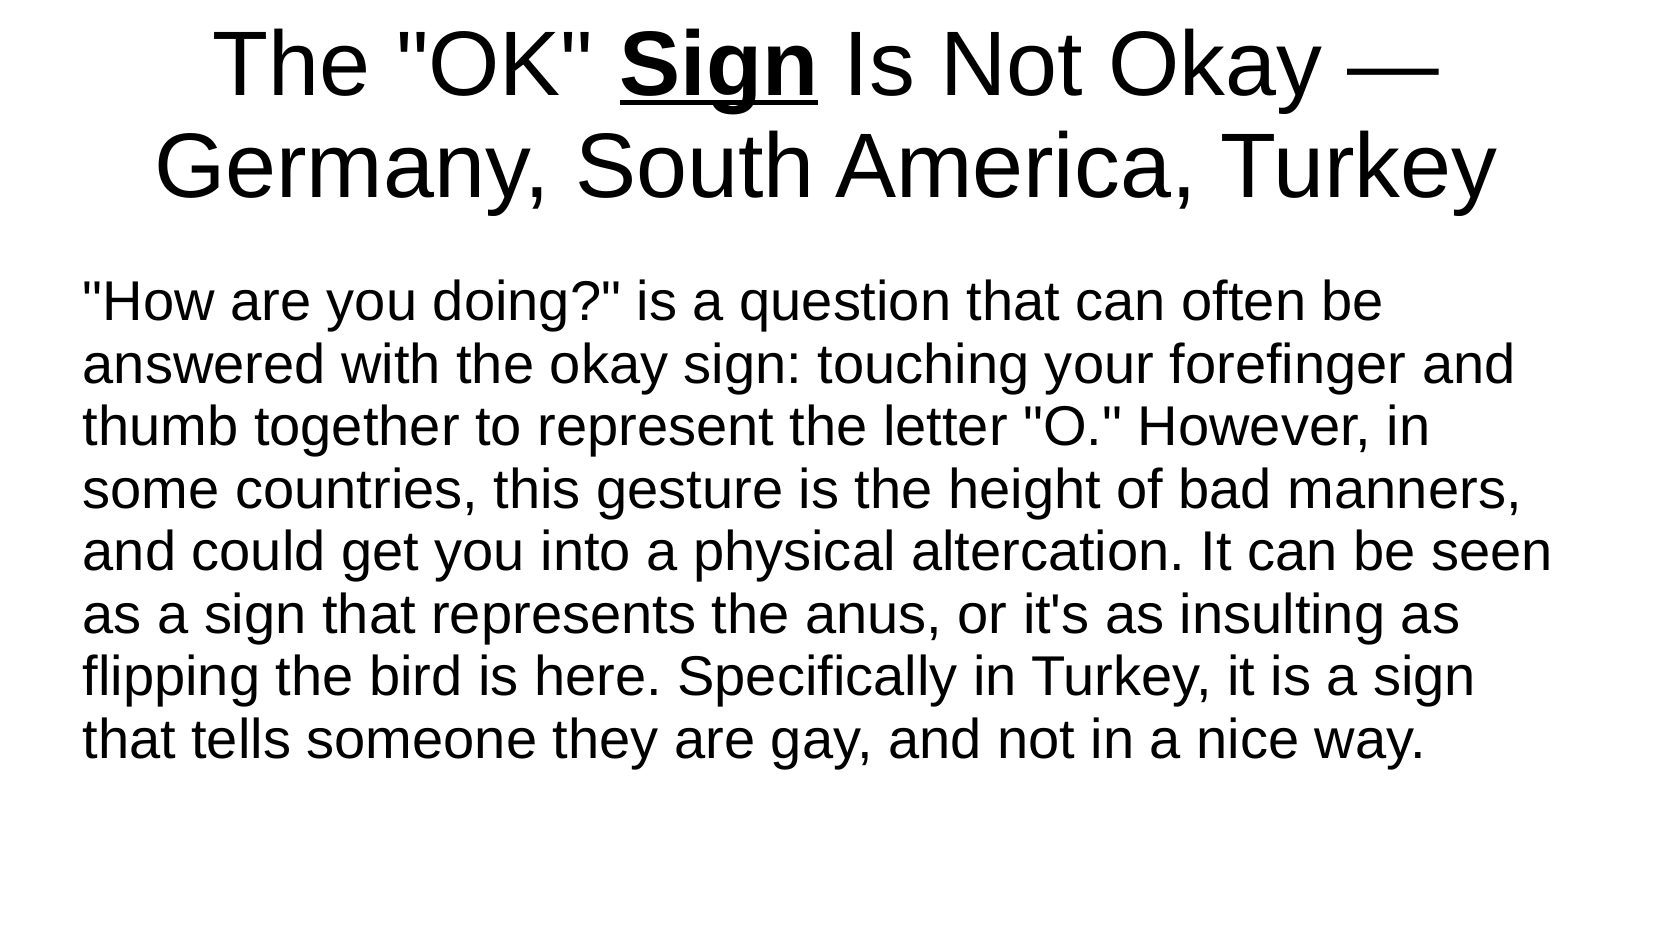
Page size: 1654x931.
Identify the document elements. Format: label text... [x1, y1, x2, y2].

title The "OK" Sign Is Not Okay — Germany, South America, Turkey [82, 12, 1571, 218]
list "How are you doing?" is a question that can often be answered with the okay sign: touching your forefinger and thumb together to represent the letter "O." However, in some countries, this gesture is the height of bad manners, and could get you into a physical altercation. It can be seen as a sign that represents the anus, or it's as insulting as flipping the bird is here. Specifically in Turkey, it is a sign that tells someone they are gay, and not in a nice way. [82, 270, 1571, 810]
